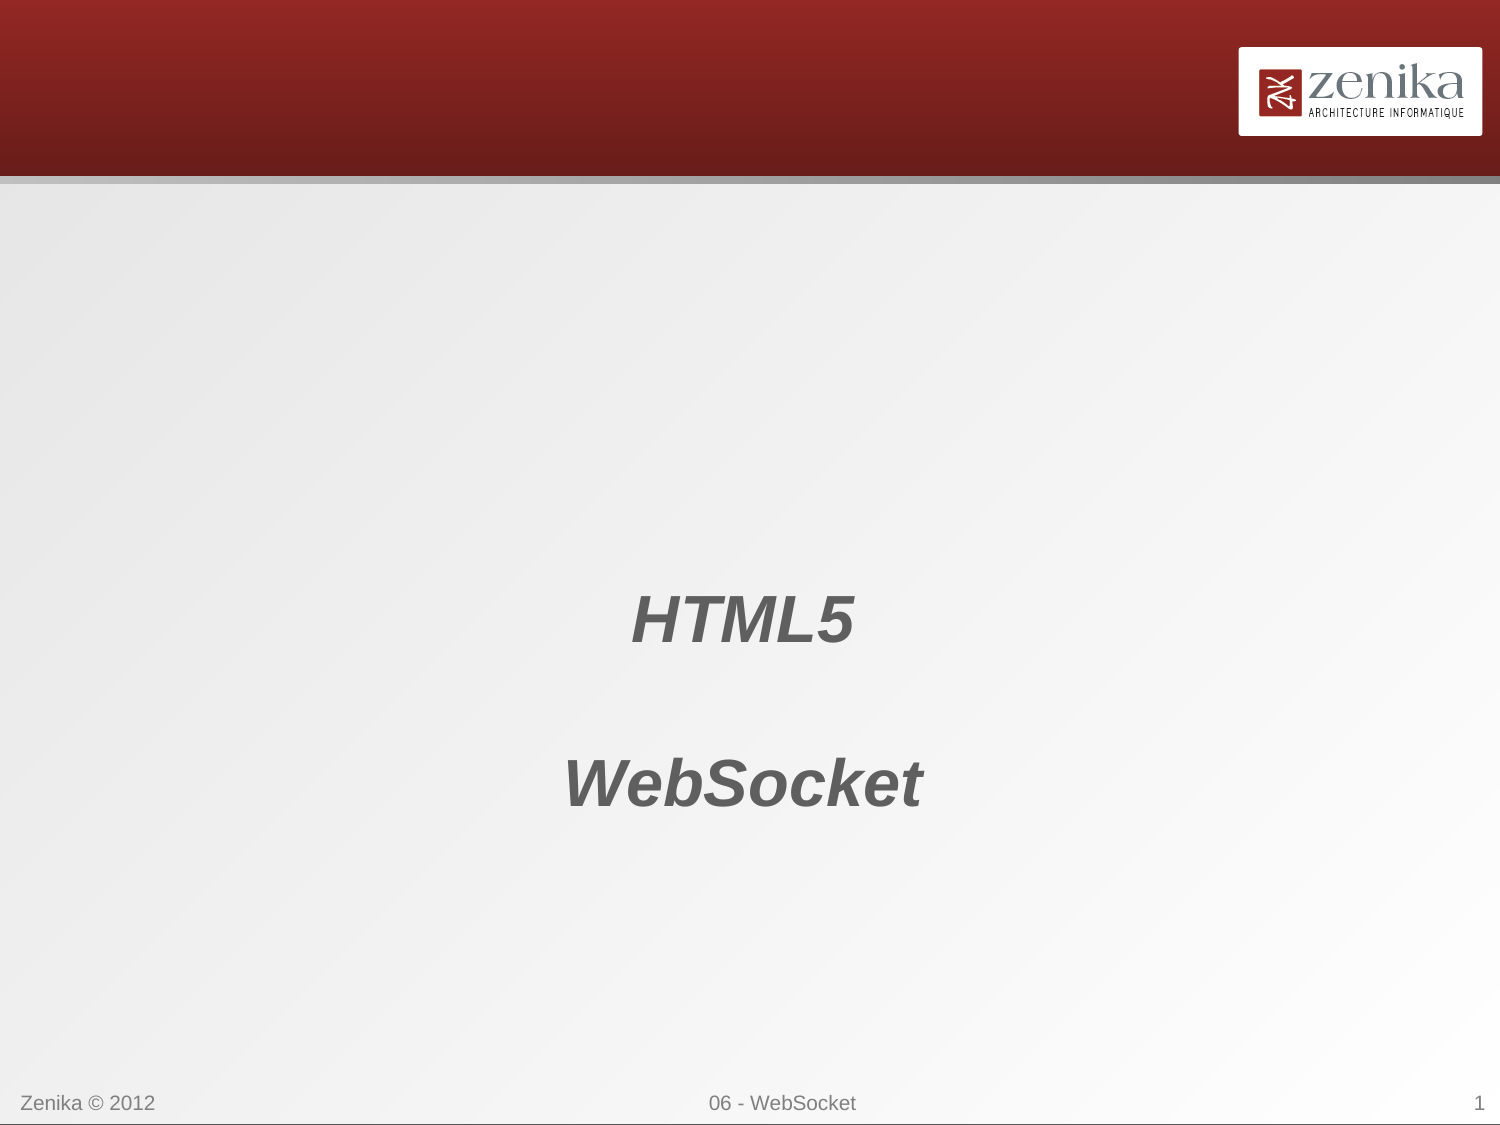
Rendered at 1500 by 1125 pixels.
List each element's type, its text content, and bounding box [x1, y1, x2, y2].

text_box HTML5 WebSocket [50, 249, 1435, 1079]
picture [1257, 58, 1464, 125]
